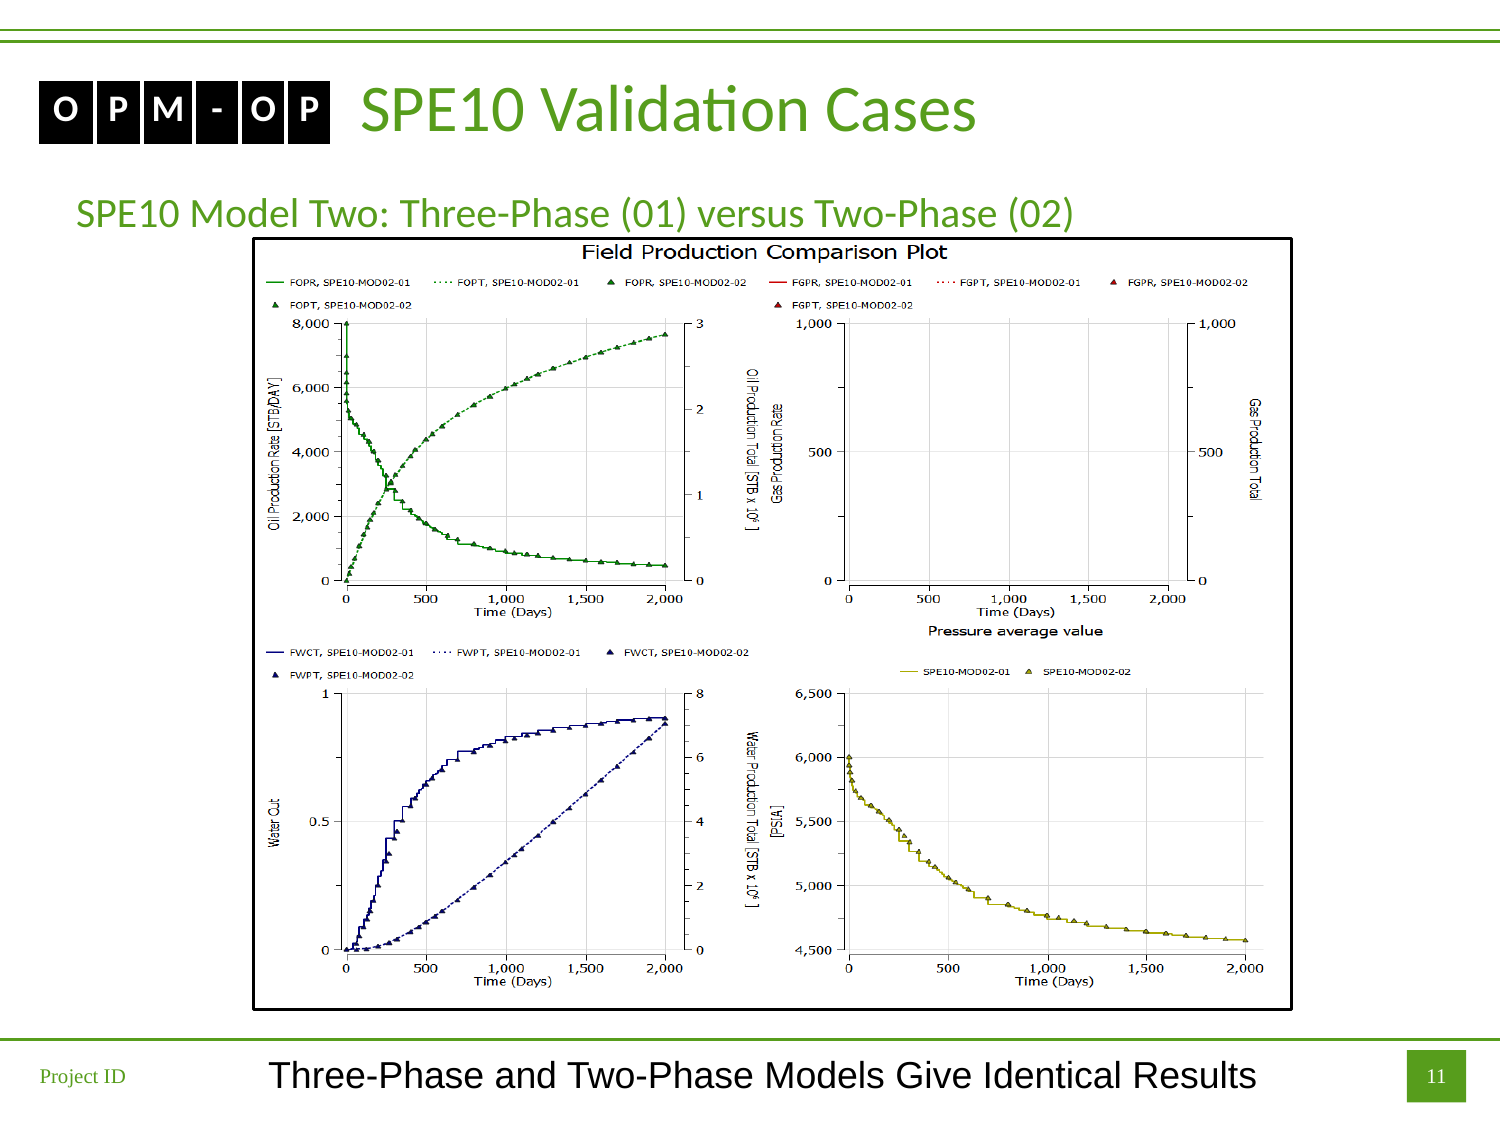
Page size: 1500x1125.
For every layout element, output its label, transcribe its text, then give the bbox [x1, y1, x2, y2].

text_box Three-Phase and Two-Phase Models Give Identical Results [150, 1047, 1366, 1108]
picture [255, 239, 1291, 1008]
list SPE10 Model Two: Three-Phase (01) versus Two-Phase (02) [76, 196, 1427, 279]
title SPE10 Validation Cases [360, 69, 1425, 161]
